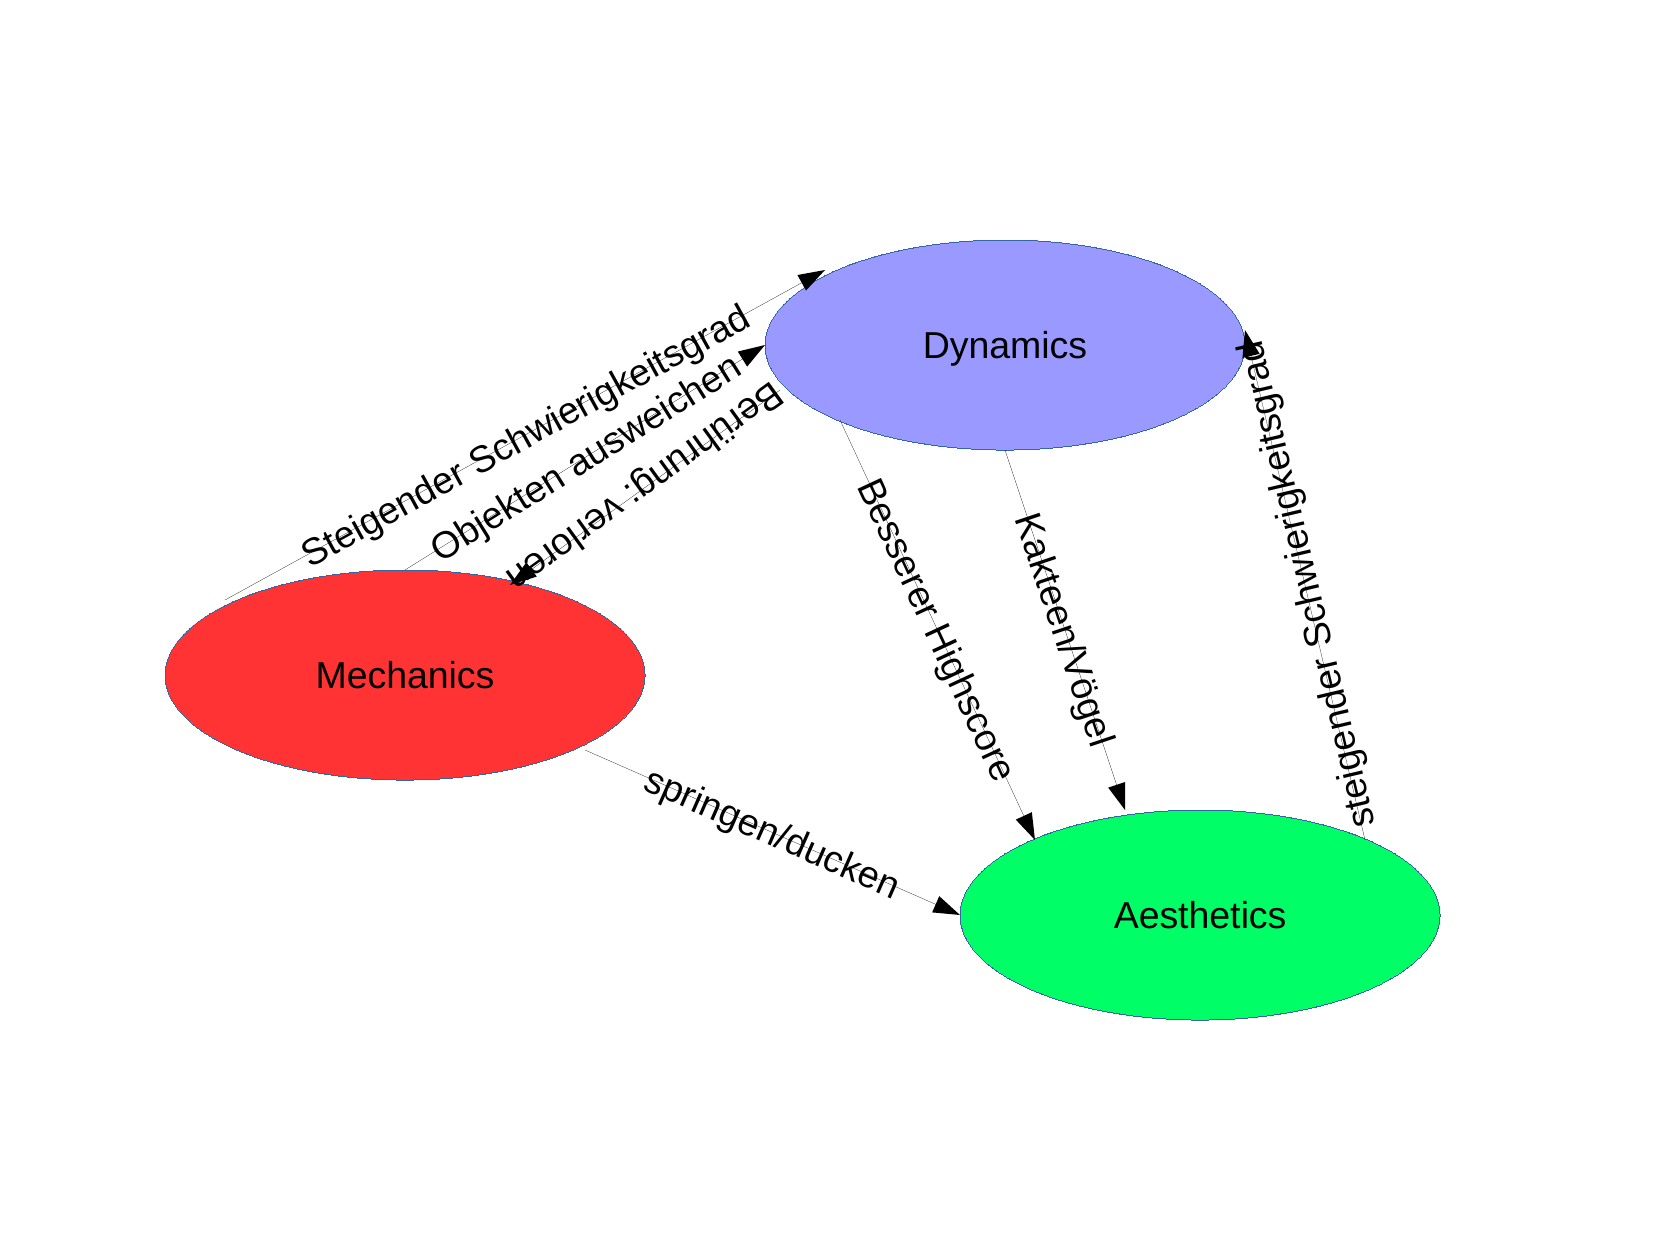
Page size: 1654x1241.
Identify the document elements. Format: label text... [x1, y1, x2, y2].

text_box Mechanics [165, 570, 646, 781]
text_box Dynamics [765, 240, 1244, 451]
text_box Aesthetics [960, 810, 1441, 1021]
